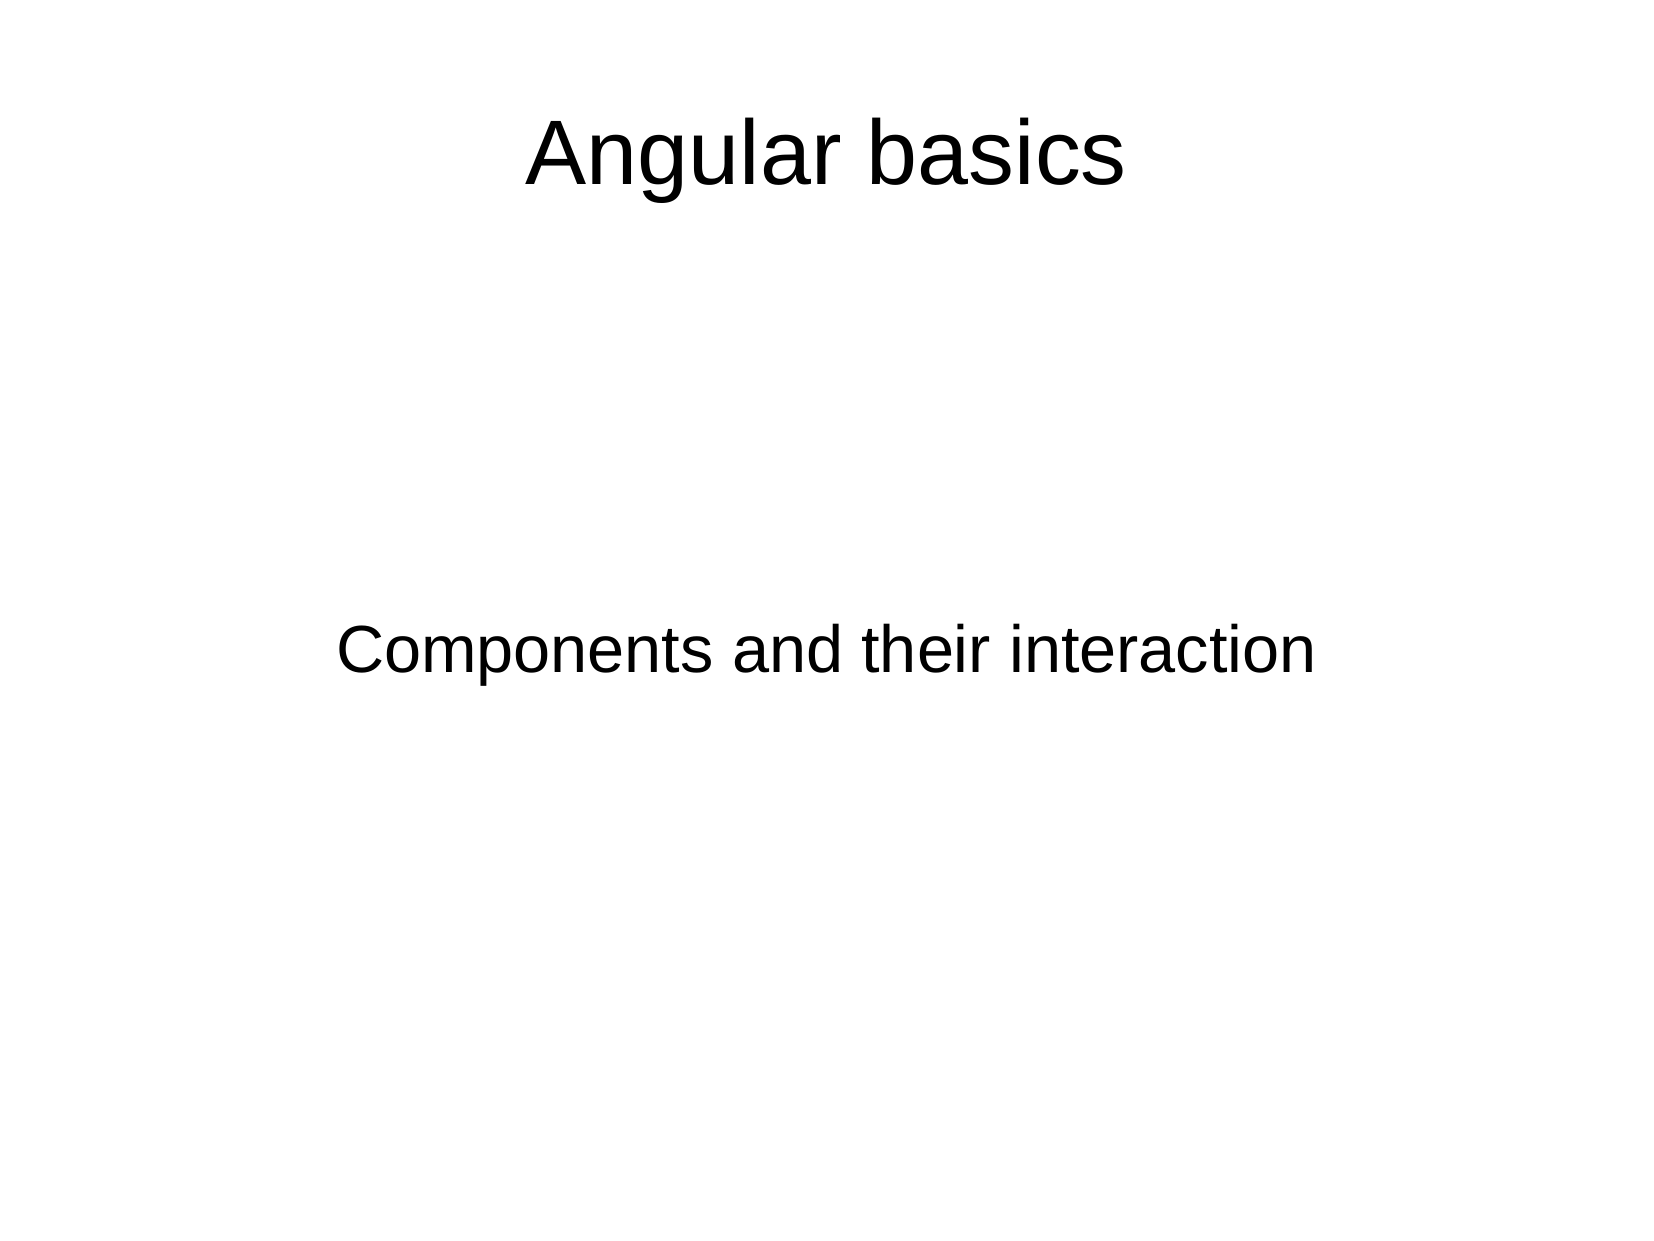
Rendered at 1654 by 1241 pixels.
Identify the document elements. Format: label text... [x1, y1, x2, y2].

subtitle Components and their interaction [82, 290, 1571, 1010]
title Angular basics [82, 49, 1571, 257]
